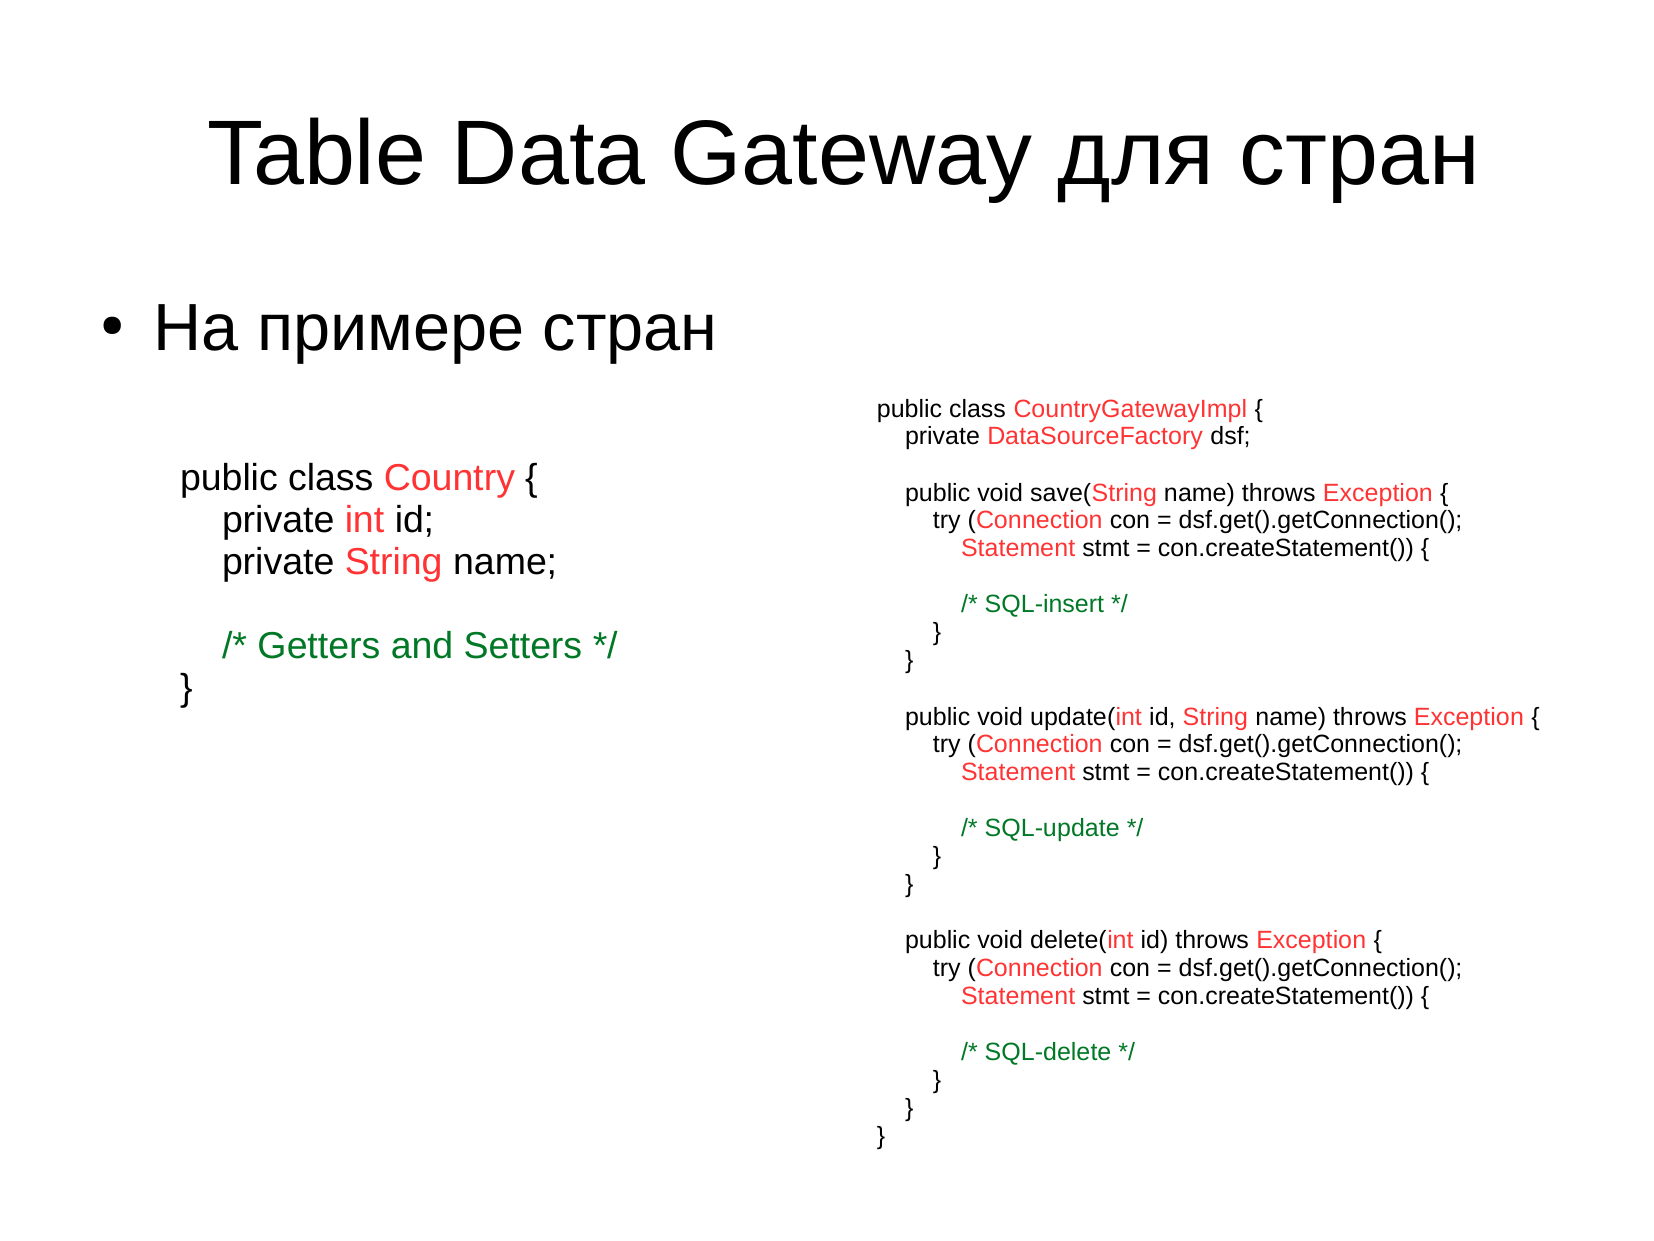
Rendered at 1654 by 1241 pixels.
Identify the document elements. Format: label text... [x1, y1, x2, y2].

title Table Data Gateway для стран [82, 49, 1571, 257]
list На примере стран [82, 290, 1571, 1010]
text_box public class Country { private int id; private String name; /* Getters and Setters */ } [165, 448, 634, 716]
text_box public class CountryGatewayImpl { private DataSourceFactory dsf; public void save(String name) throws Exception { try (Connection con = dsf.get().getConnection(); Statement stmt = con.createStatement()) { /* SQL-insert */ } } public void update(int id, String name) throws Exception { try (Connection con = dsf.get().getConnection(); Statement stmt = con.createStatement()) { /* SQL-update */ } } public void delete(int id) throws Exception { try (Connection con = dsf.get().getConnection(); Statement stmt = con.createStatement()) { /* SQL-delete */ } } } [862, 386, 1654, 1241]
